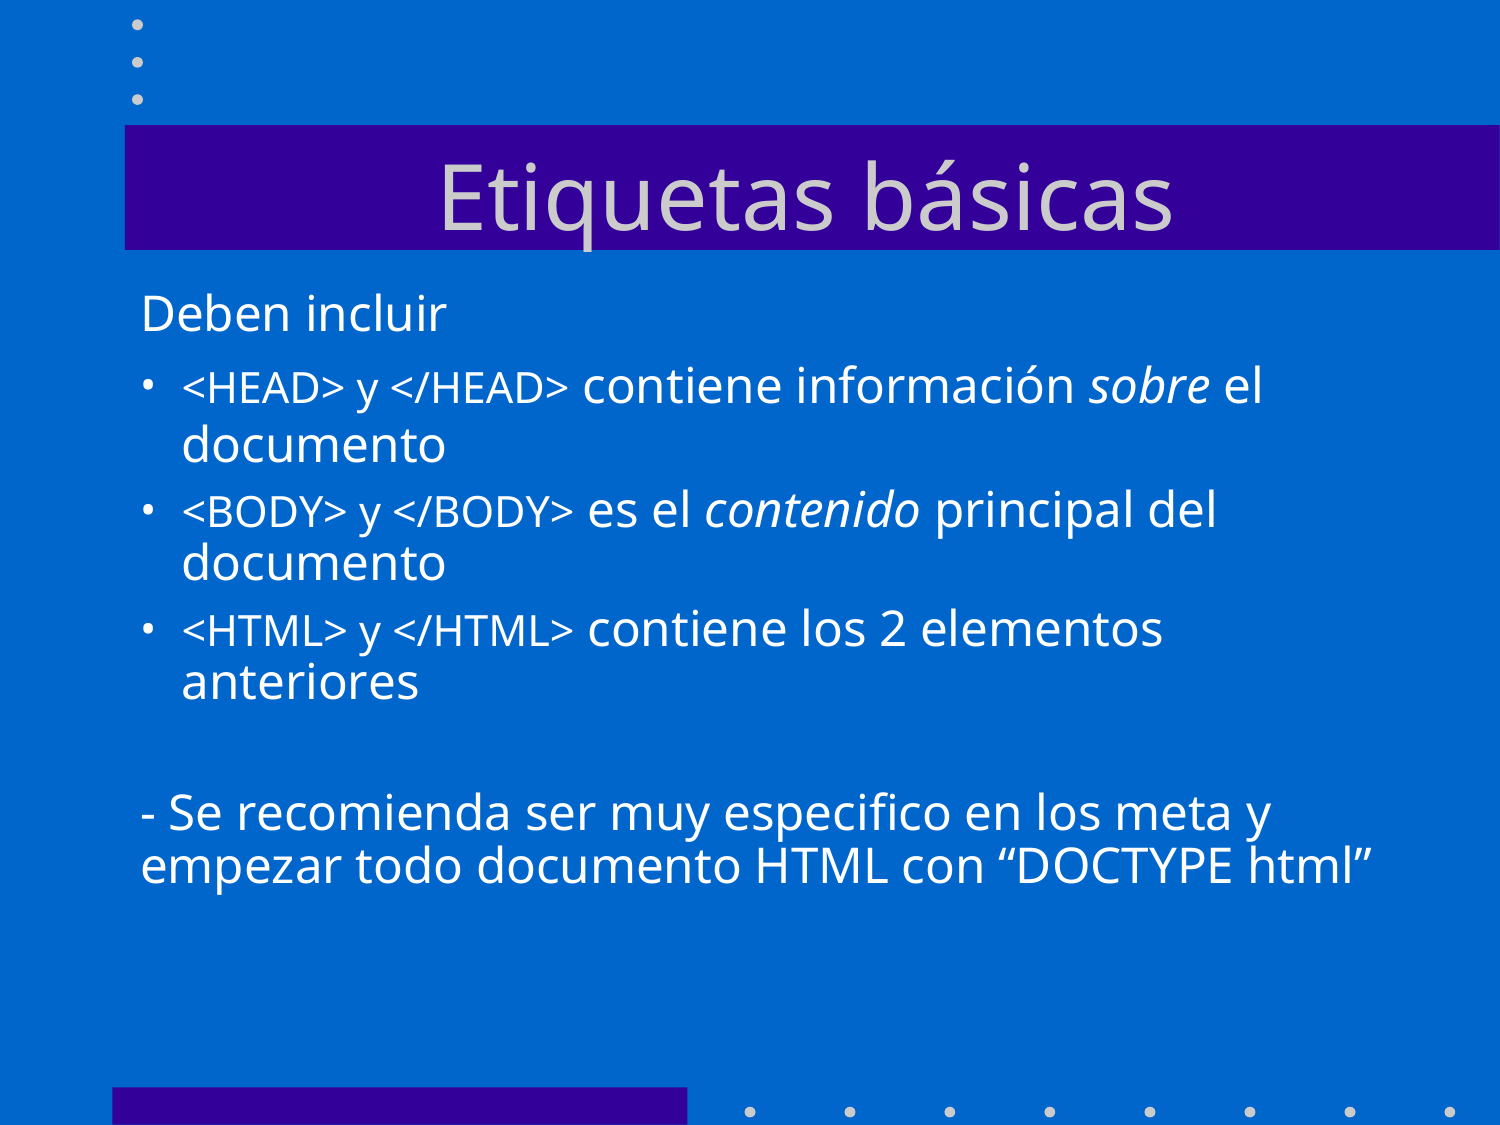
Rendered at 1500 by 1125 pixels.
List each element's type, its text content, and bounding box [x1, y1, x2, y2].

list Deben incluir <HEAD> y </HEAD> contiene información sobre el documento <BODY> y </BODY> es el contenido principal del documento <HTML> y </HTML> contiene los 2 elementos anteriores - Se recomienda ser muy especifico en los meta y empezar todo documento HTML con “DOCTYPE html” [125, 275, 1401, 951]
title Etiquetas básicas [112, 99, 1500, 288]
